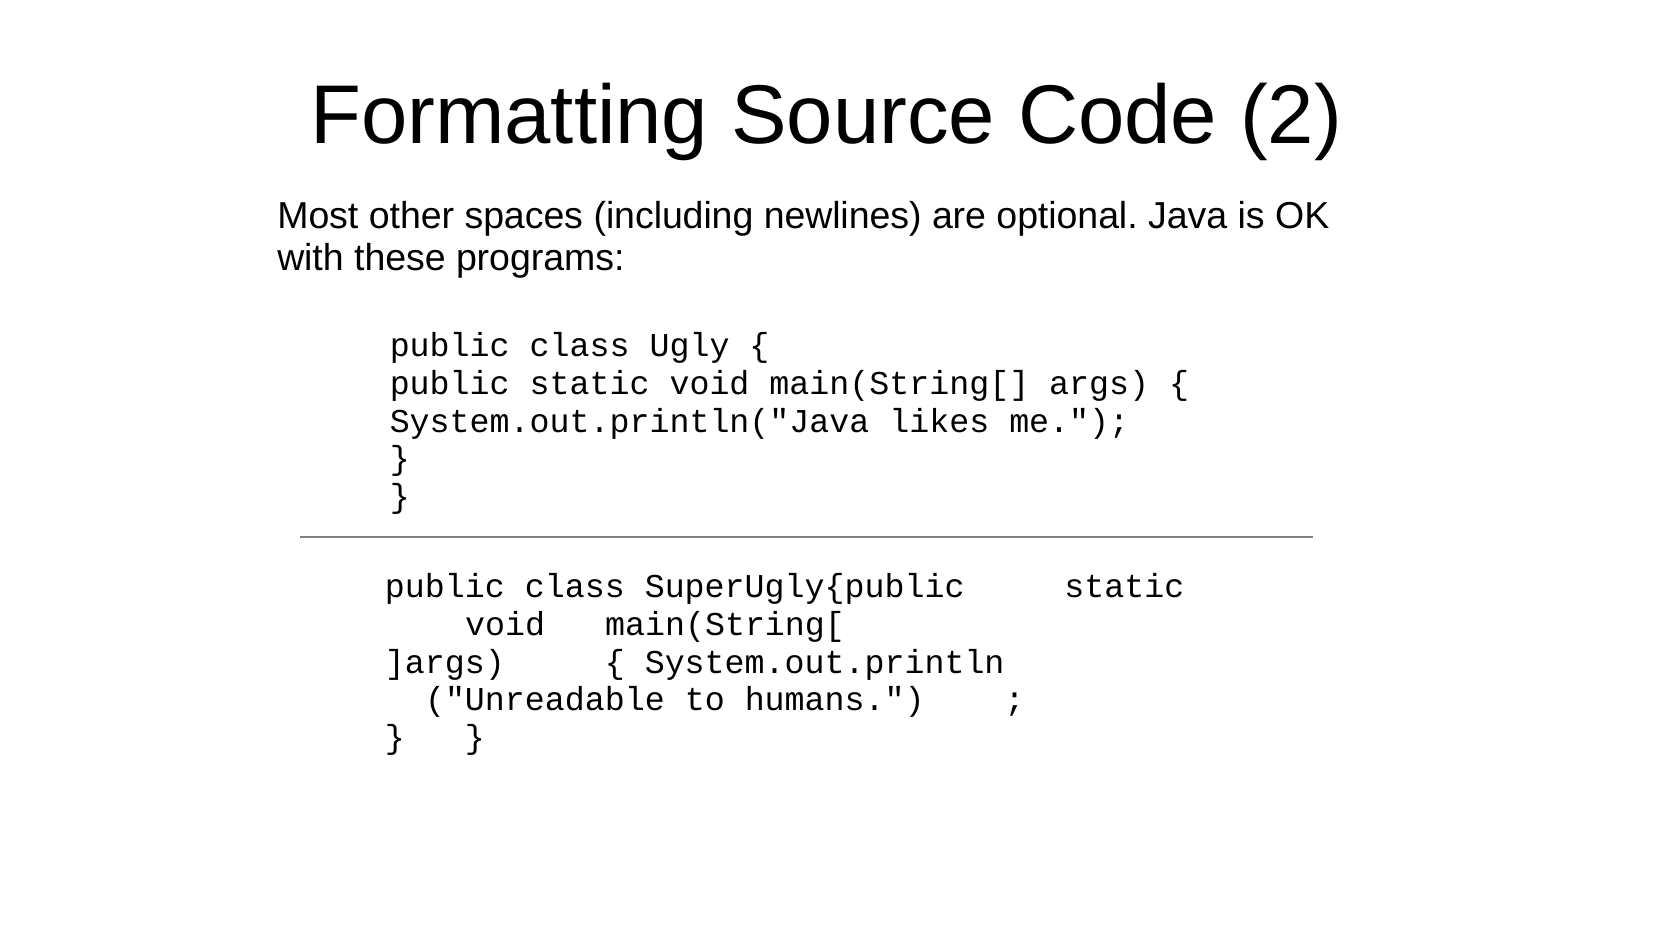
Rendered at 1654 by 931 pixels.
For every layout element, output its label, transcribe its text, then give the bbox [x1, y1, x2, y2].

text_box Most other spaces (including newlines) are optional. Java is OK with these programs: [262, 187, 1426, 287]
title Formatting Source Code (2) [82, 37, 1571, 193]
text_box public class Ugly { public static void main(String[] args) { System.out.println("Java likes me."); } } [375, 321, 1205, 526]
text_box public class SuperUgly{public static void main(String[ ]args) { System.out.println ("Unreadable to humans.") ; } } [370, 562, 1201, 767]
